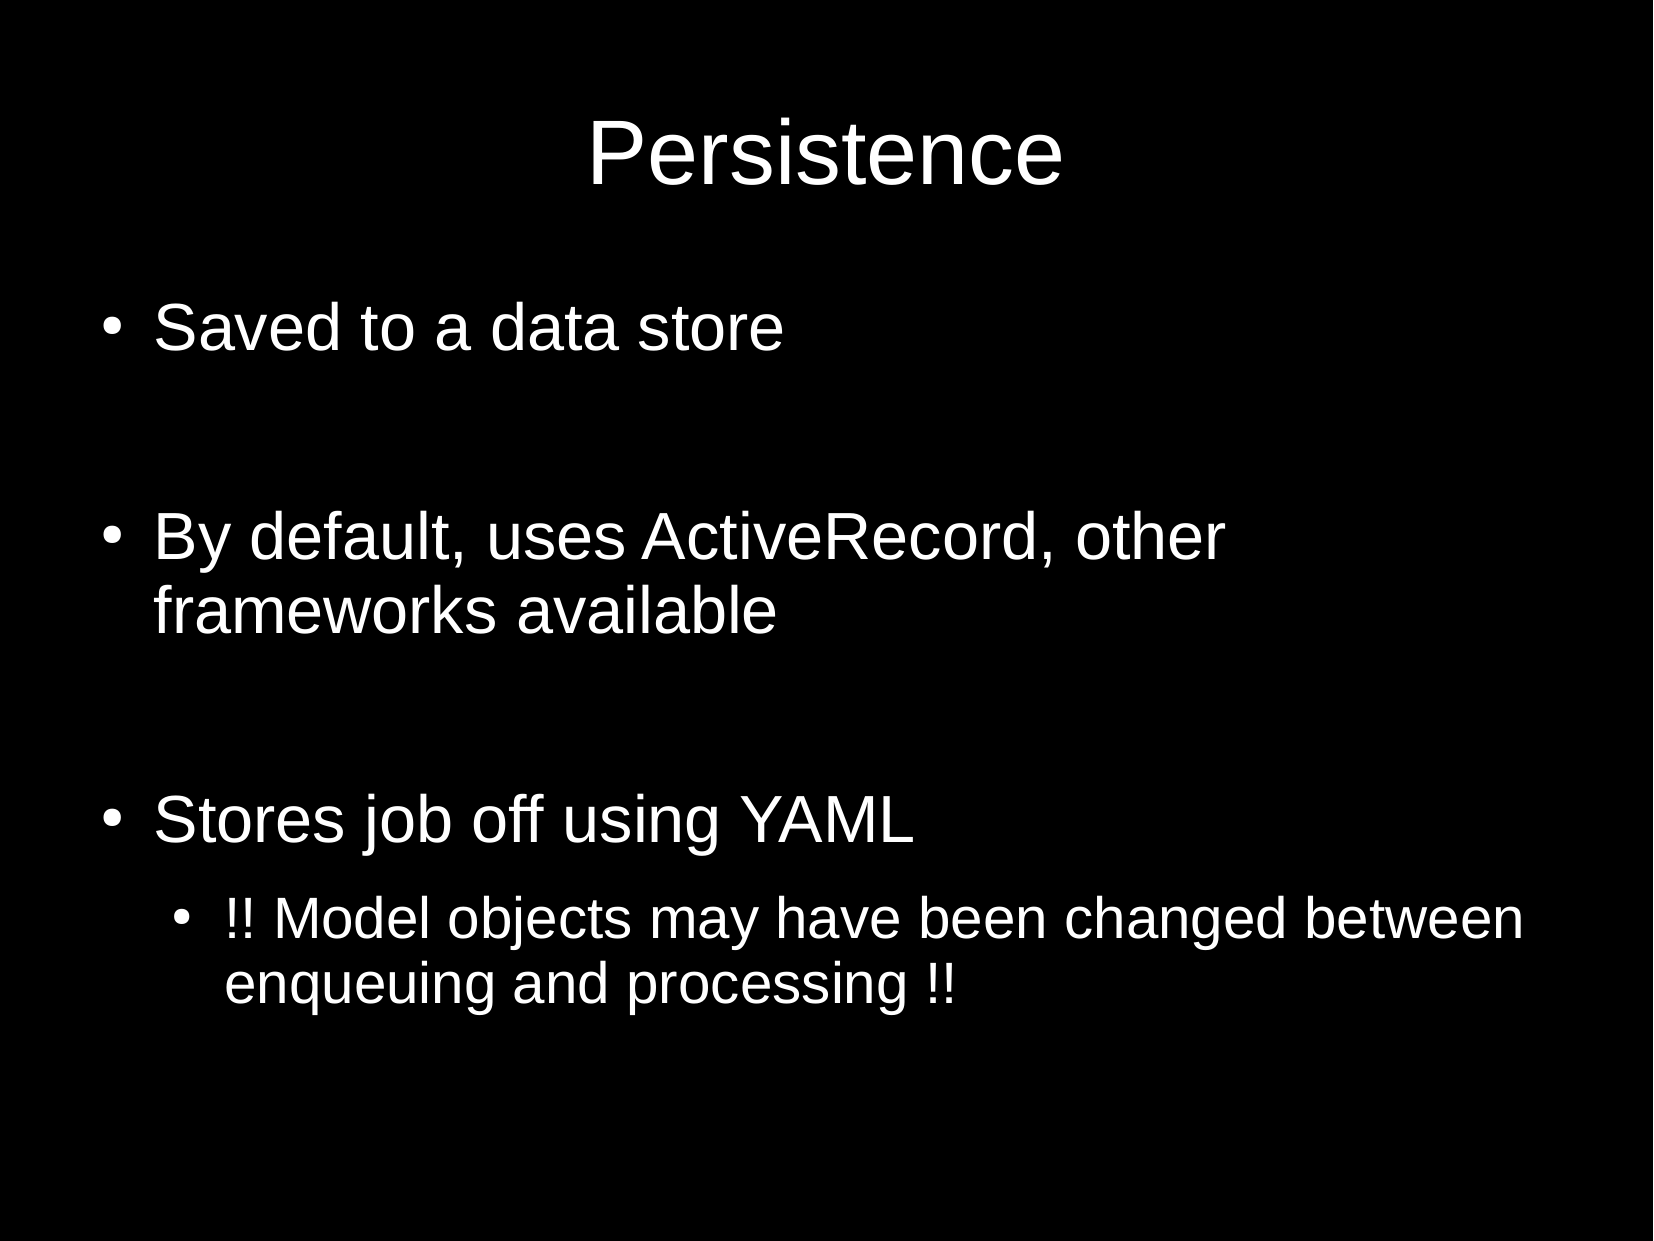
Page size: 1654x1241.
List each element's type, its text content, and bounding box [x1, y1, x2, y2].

list Saved to a data store By default, uses ActiveRecord, other frameworks available Stores job off using YAML !! Model objects may have been changed between enqueuing and processing !! [82, 290, 1571, 1109]
title Persistence [82, 49, 1571, 257]
